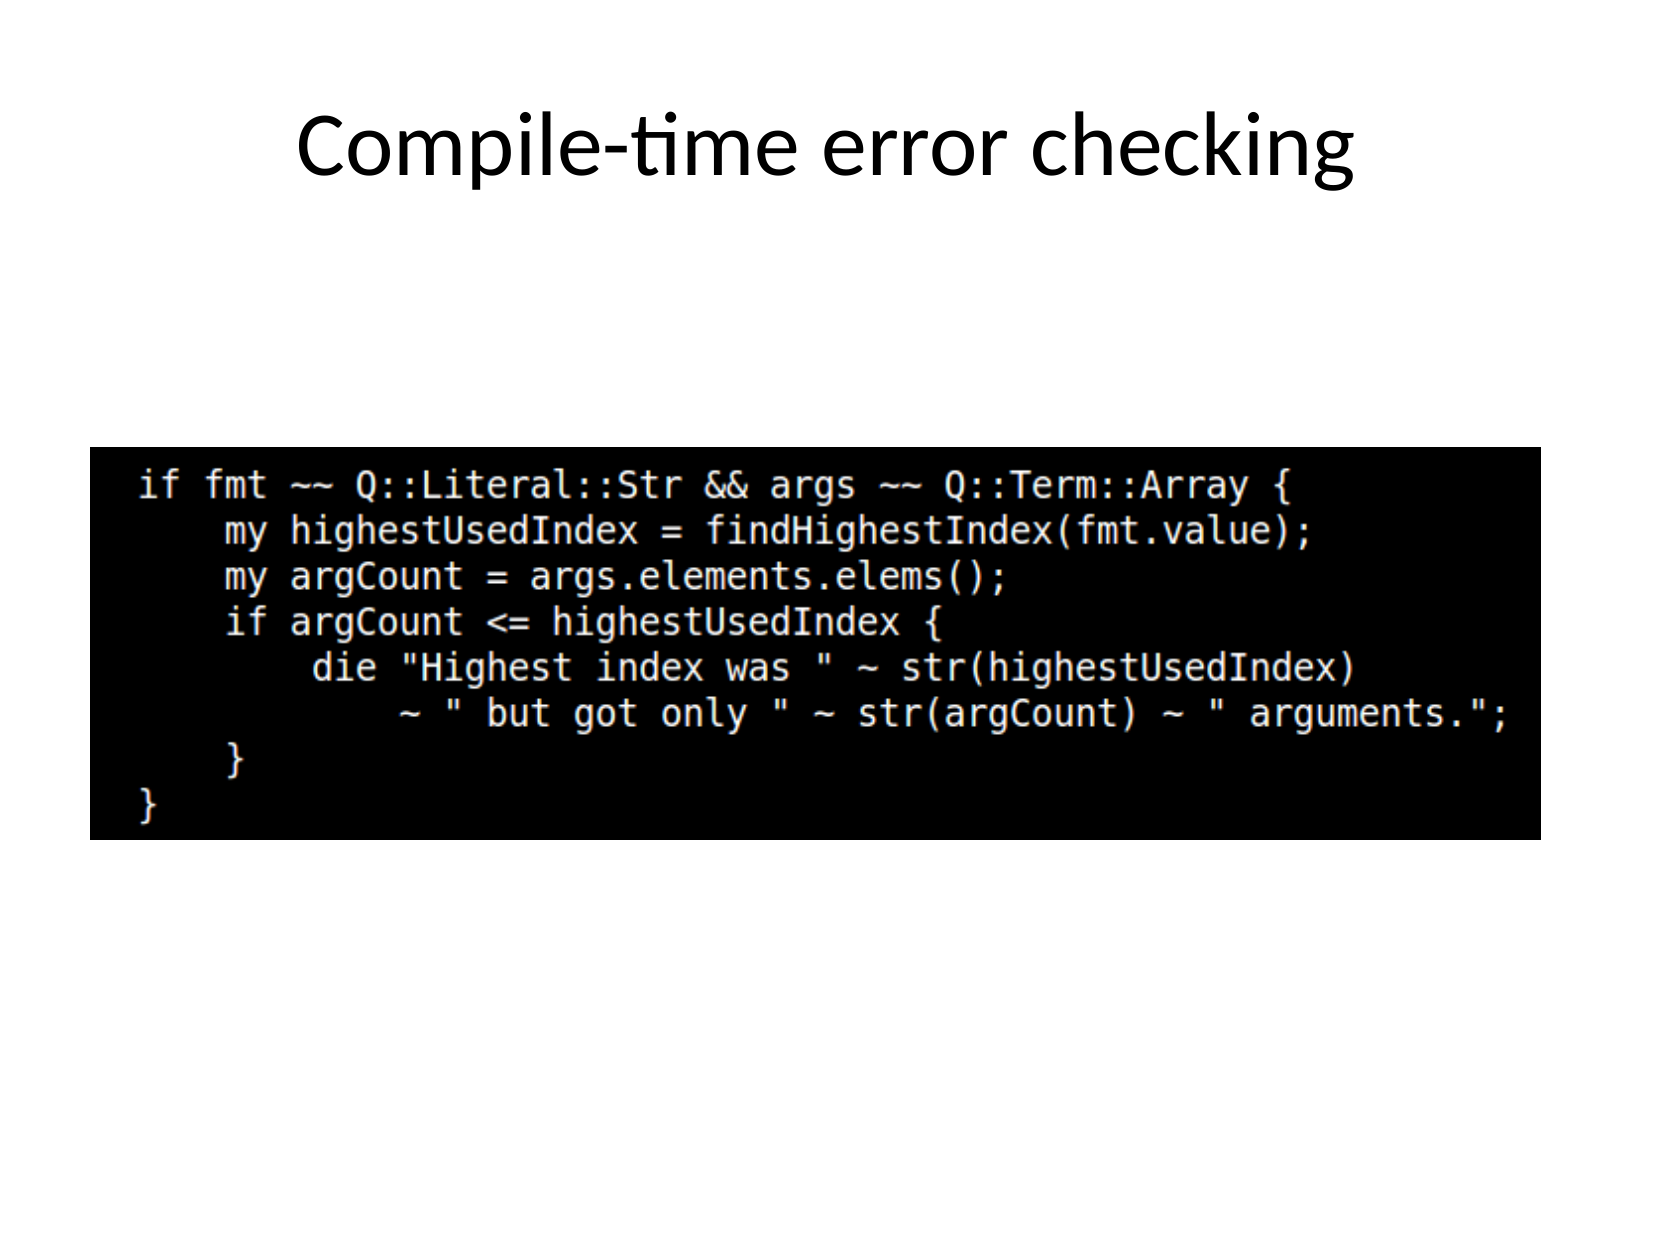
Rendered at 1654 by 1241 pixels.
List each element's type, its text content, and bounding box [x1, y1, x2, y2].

picture [90, 447, 1541, 841]
title Compile-time error checking [82, 49, 1571, 257]
